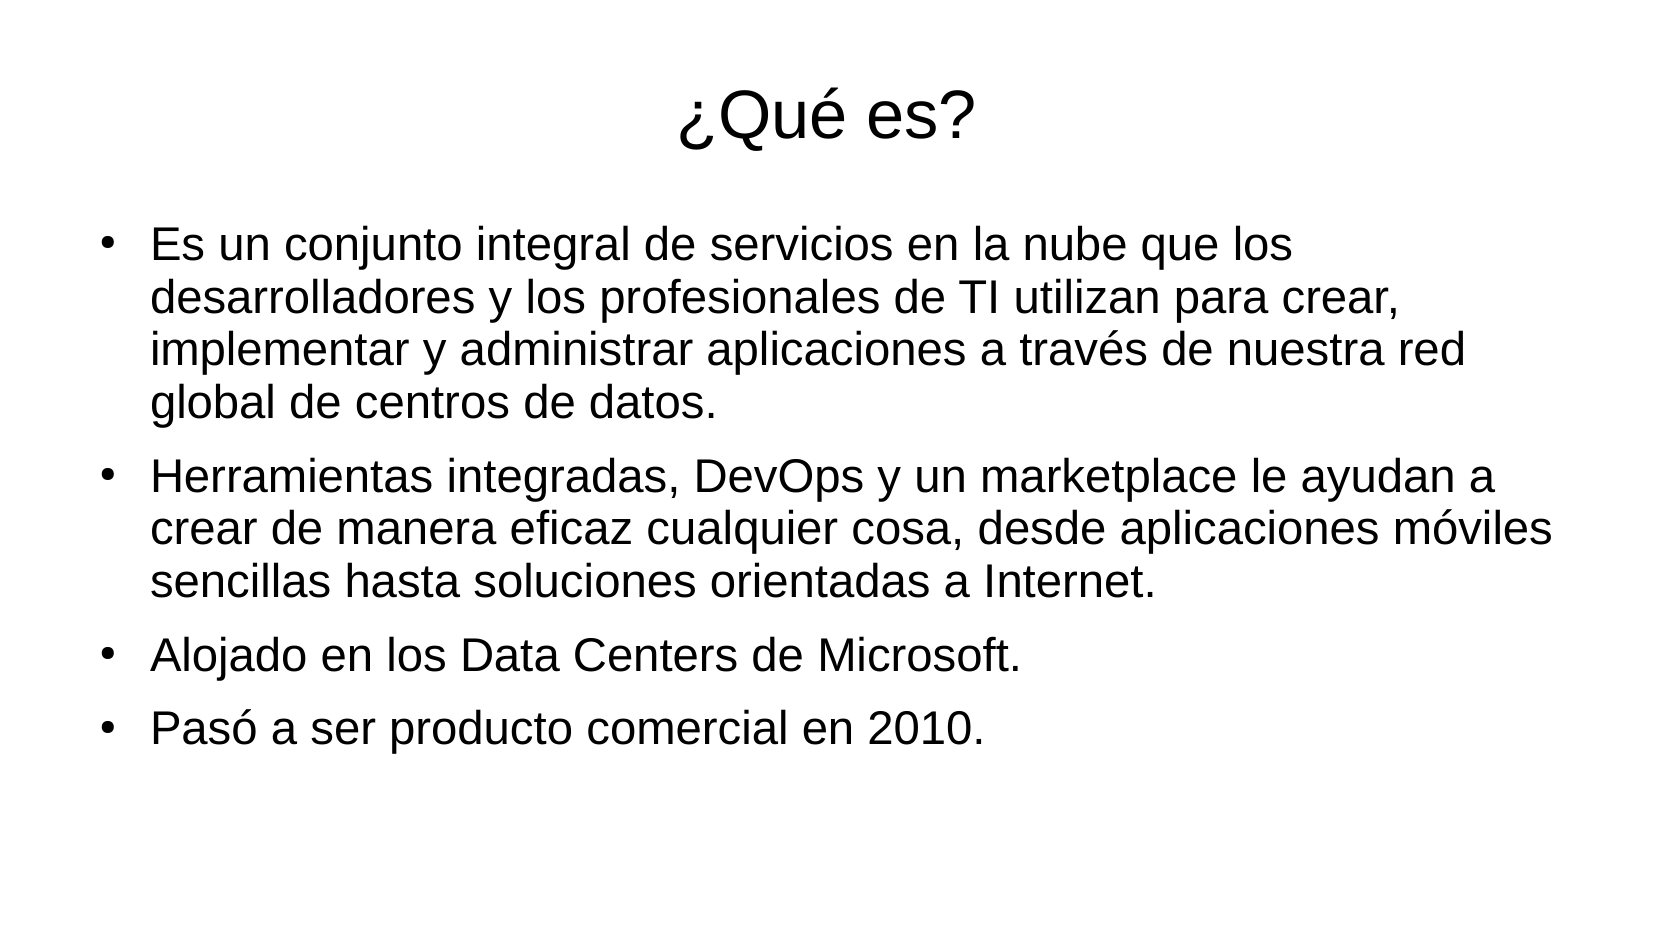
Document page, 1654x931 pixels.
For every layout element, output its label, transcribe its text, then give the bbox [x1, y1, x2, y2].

title ¿Qué es? [82, 36, 1571, 193]
list Es un conjunto integral de servicios en la nube que los desarrolladores y los profesionales de TI utilizan para crear, implementar y administrar aplicaciones a través de nuestra red global de centros de datos. Herramientas integradas, DevOps y un marketplace le ayudan a crear de manera eficaz cualquier cosa, desde aplicaciones móviles sencillas hasta soluciones orientadas a Internet. Alojado en los Data Centers de Microsoft. Pasó a ser producto comercial en 2010. [82, 217, 1571, 757]
